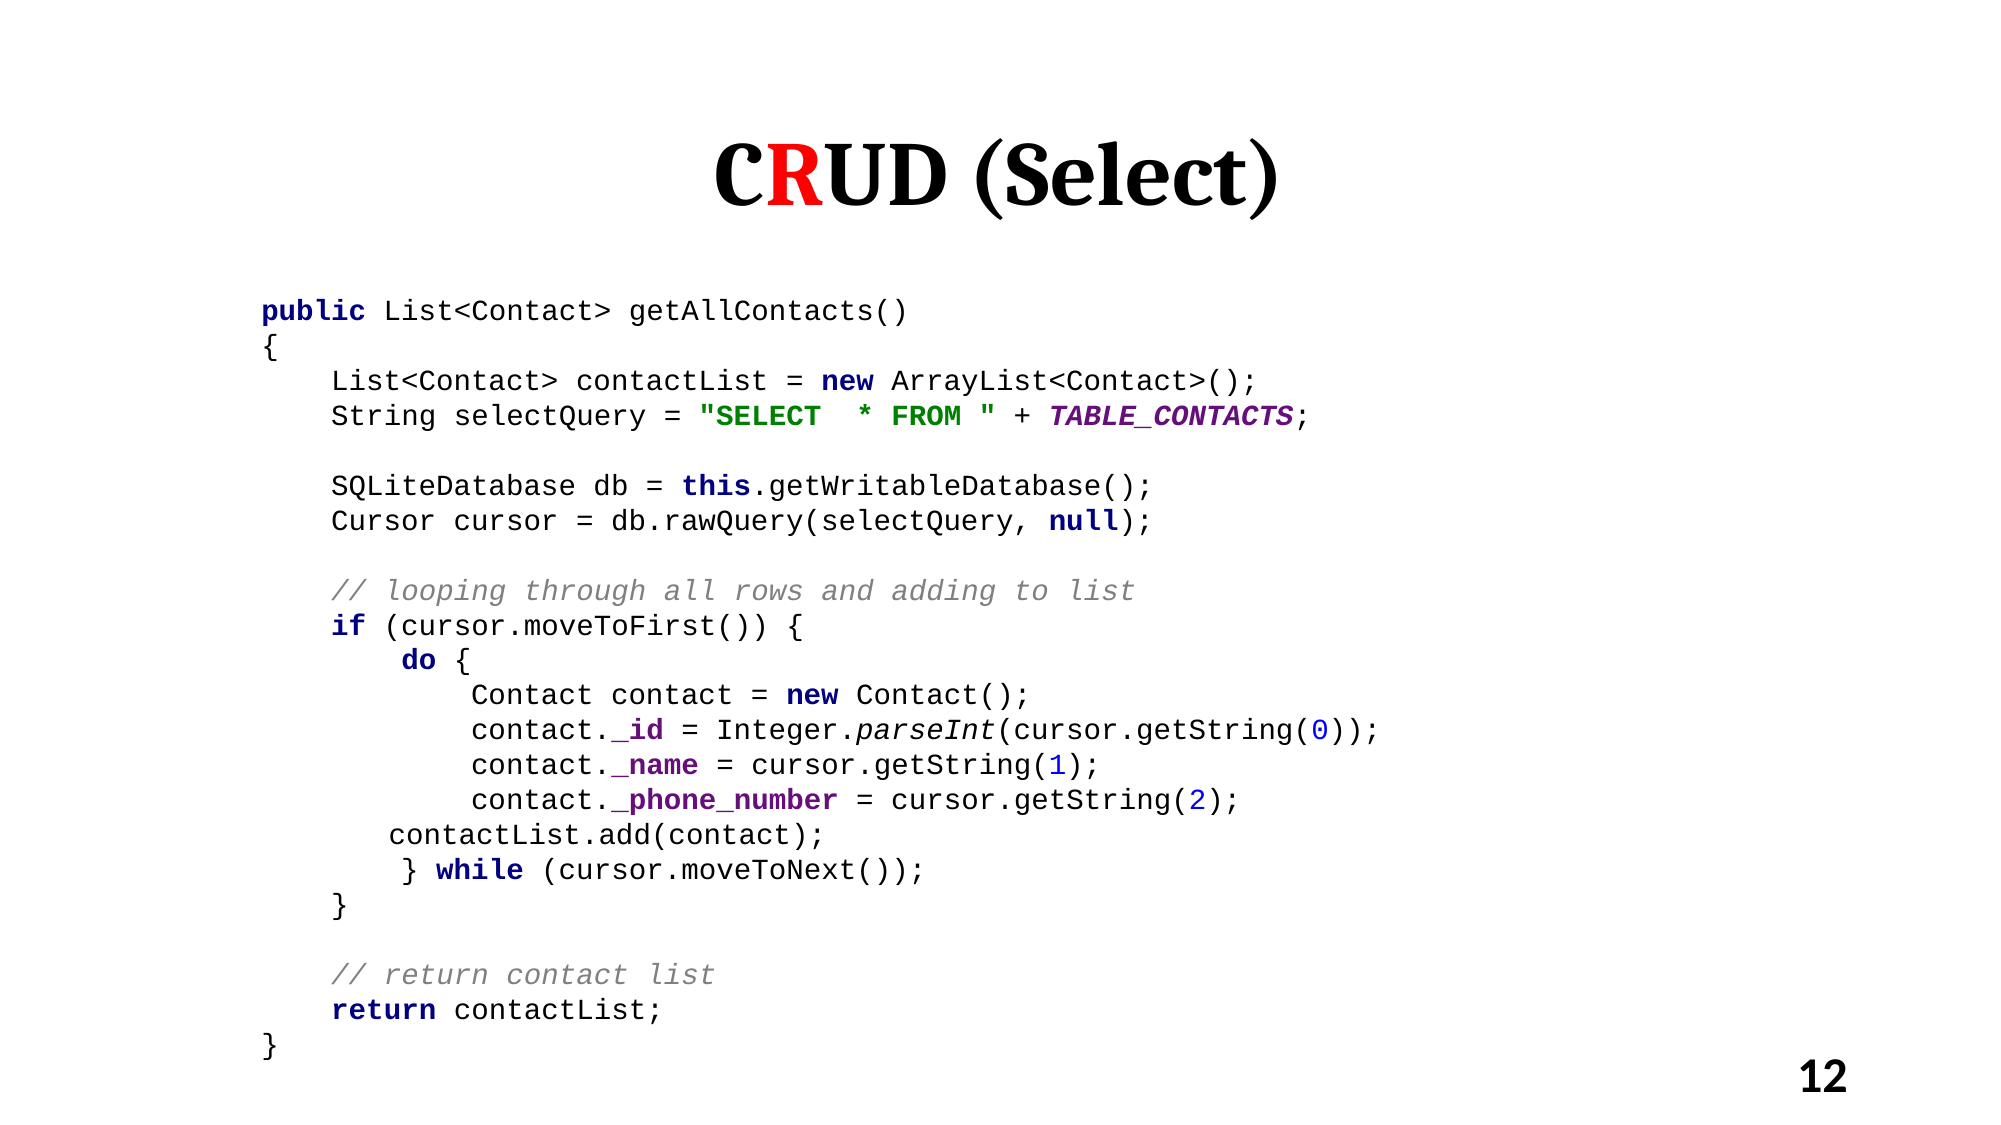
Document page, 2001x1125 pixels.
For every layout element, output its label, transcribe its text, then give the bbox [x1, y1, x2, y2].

list [143, 261, 1869, 991]
text_box public List<Contact> getAllContacts() { List<Contact> contactList = new ArrayList<Contact>(); String selectQuery = "SELECT * FROM " + TABLE_CONTACTS; SQLiteDatabase db = this.getWritableDatabase(); Cursor cursor = db.rawQuery(selectQuery, null); // looping through all rows and adding to list if (cursor.moveToFirst()) { do { Contact contact = new Contact(); contact._id = Integer.parseInt(cursor.getString(0)); contact._name = cursor.getString(1); contact._phone_number = cursor.getString(2); contactList.add(contact); } while (cursor.moveToNext()); } // return contact list return contactList; } [246, 283, 1742, 1068]
title CRUD (Select) [137, 59, 1863, 278]
slide_number <number> [1412, 1042, 1863, 1103]
